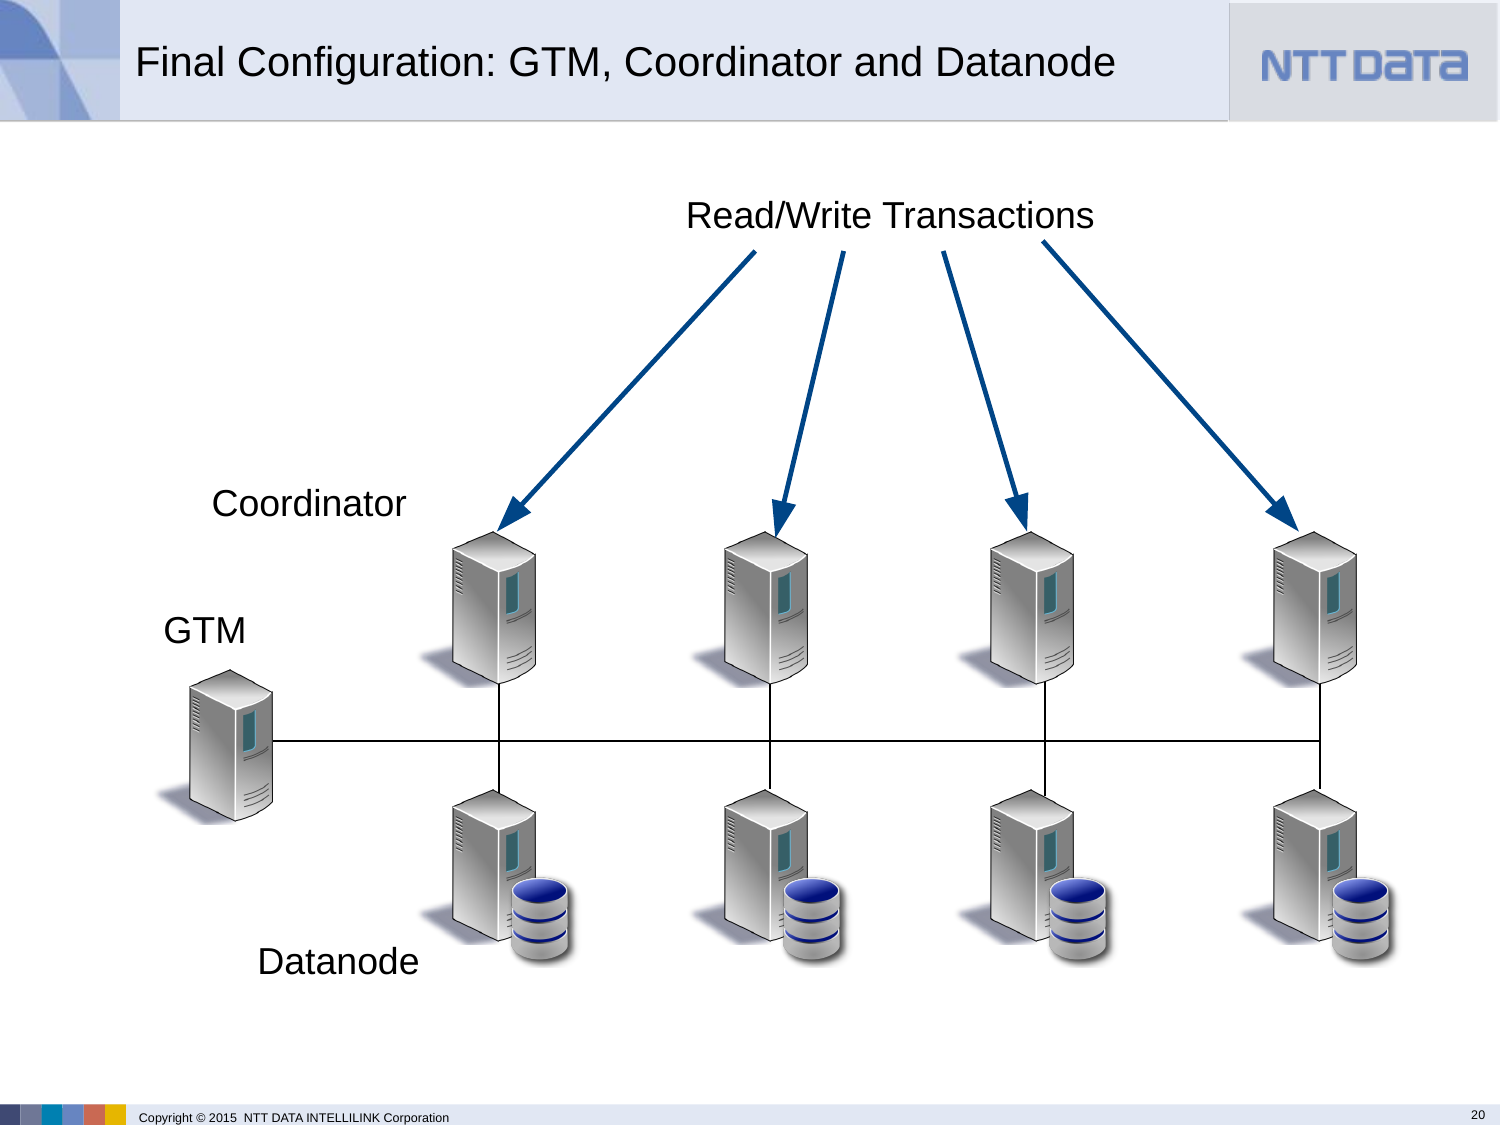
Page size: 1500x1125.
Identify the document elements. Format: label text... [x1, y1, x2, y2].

text_box GTM [148, 601, 415, 659]
text_box Coordinator [196, 475, 464, 532]
picture [0, 0, 120, 120]
picture [414, 531, 536, 688]
picture [686, 789, 854, 968]
text_box Datanode [242, 933, 509, 990]
title Final Configuration: GTM, Coordinator and Datanode [120, 0, 1241, 120]
picture [952, 531, 1074, 688]
picture [1235, 789, 1403, 968]
text_box Read/Write Transactions [540, 186, 1240, 244]
picture [1262, 50, 1468, 81]
picture [151, 669, 273, 826]
picture [952, 789, 1120, 968]
picture [414, 789, 582, 968]
picture [686, 531, 808, 688]
picture [1235, 531, 1357, 688]
